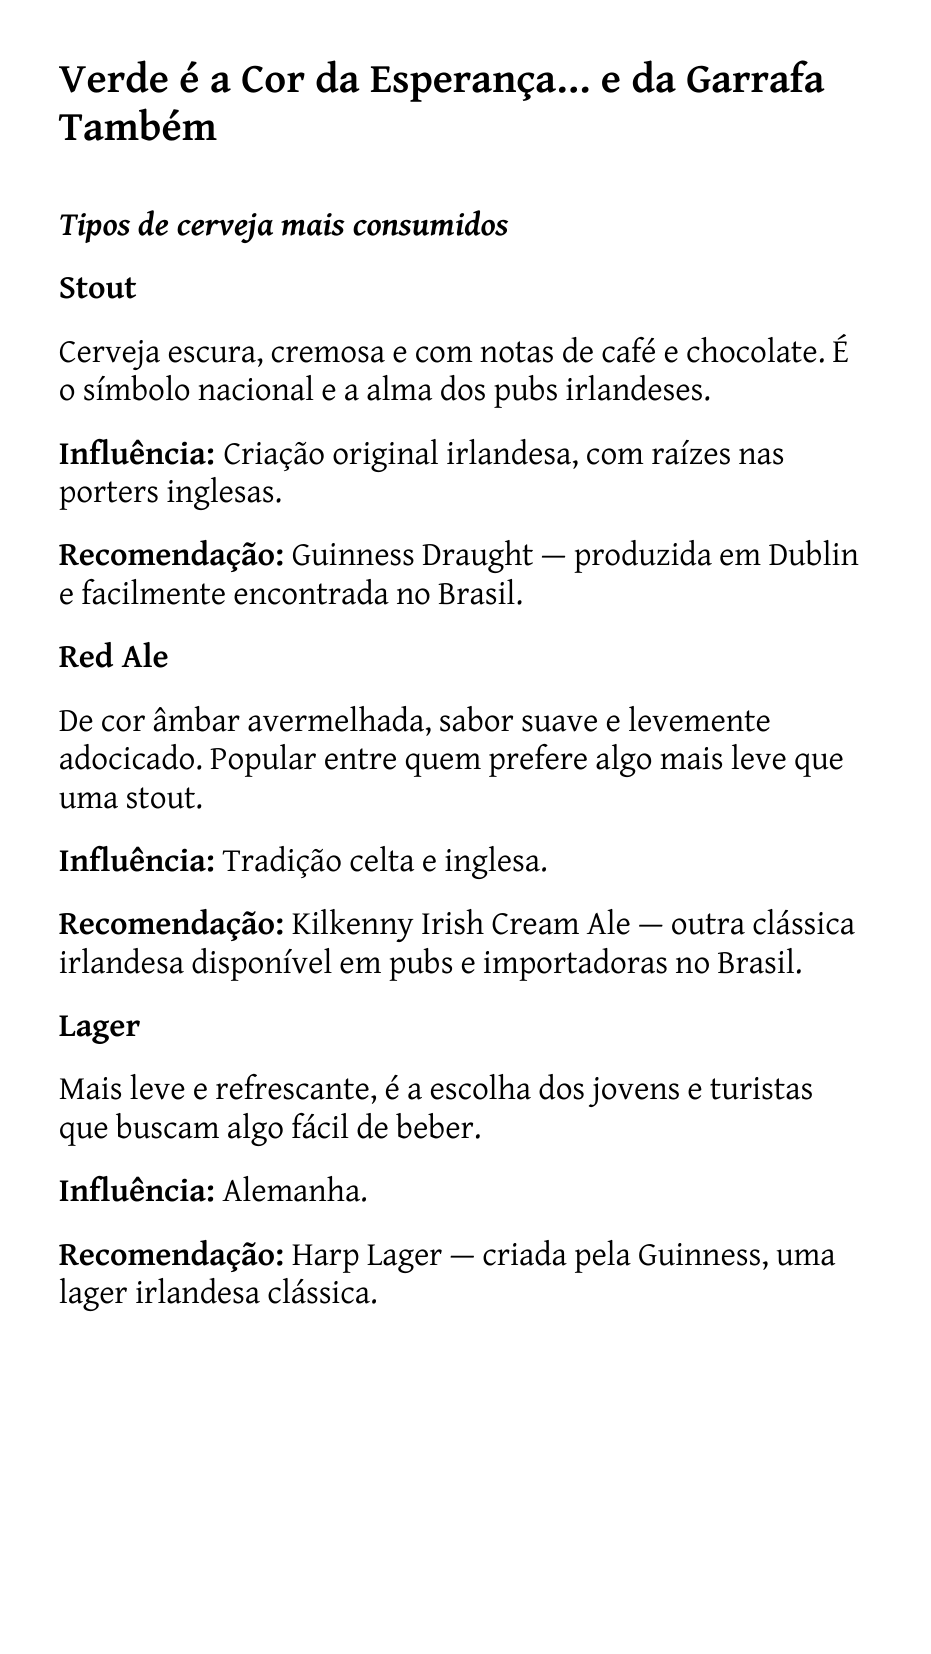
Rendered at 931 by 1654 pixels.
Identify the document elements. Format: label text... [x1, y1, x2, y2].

title Verde é a Cor da Esperança… e da Garrafa Também [59, 56, 872, 153]
list Tipos de cerveja mais consumidos Stout Cerveja escura, cremosa e com notas de café e chocolate. É o símbolo nacional e a alma dos pubs irlandeses. Influência: Criação original irlandesa, com raízes nas porters inglesas. Recomendação: Guinness Draught — produzida em Dublin e facilmente encontrada no Brasil. Red Ale De cor âmbar avermelhada, sabor suave e levemente adocicado. Popular entre quem prefere algo mais leve que uma stout. Influência: Tradição celta e inglesa. Recomendação: Kilkenny Irish Cream Ale — outra clássica irlandesa disponível em pubs e importadoras no Brasil. Lager Mais leve e refrescante, é a escolha dos jovens e turistas que buscam algo fácil de beber. Influência: Alemanha. Recomendação: Harp Lager — criada pela Guinness, uma lager irlandesa clássica. [59, 206, 872, 1457]
